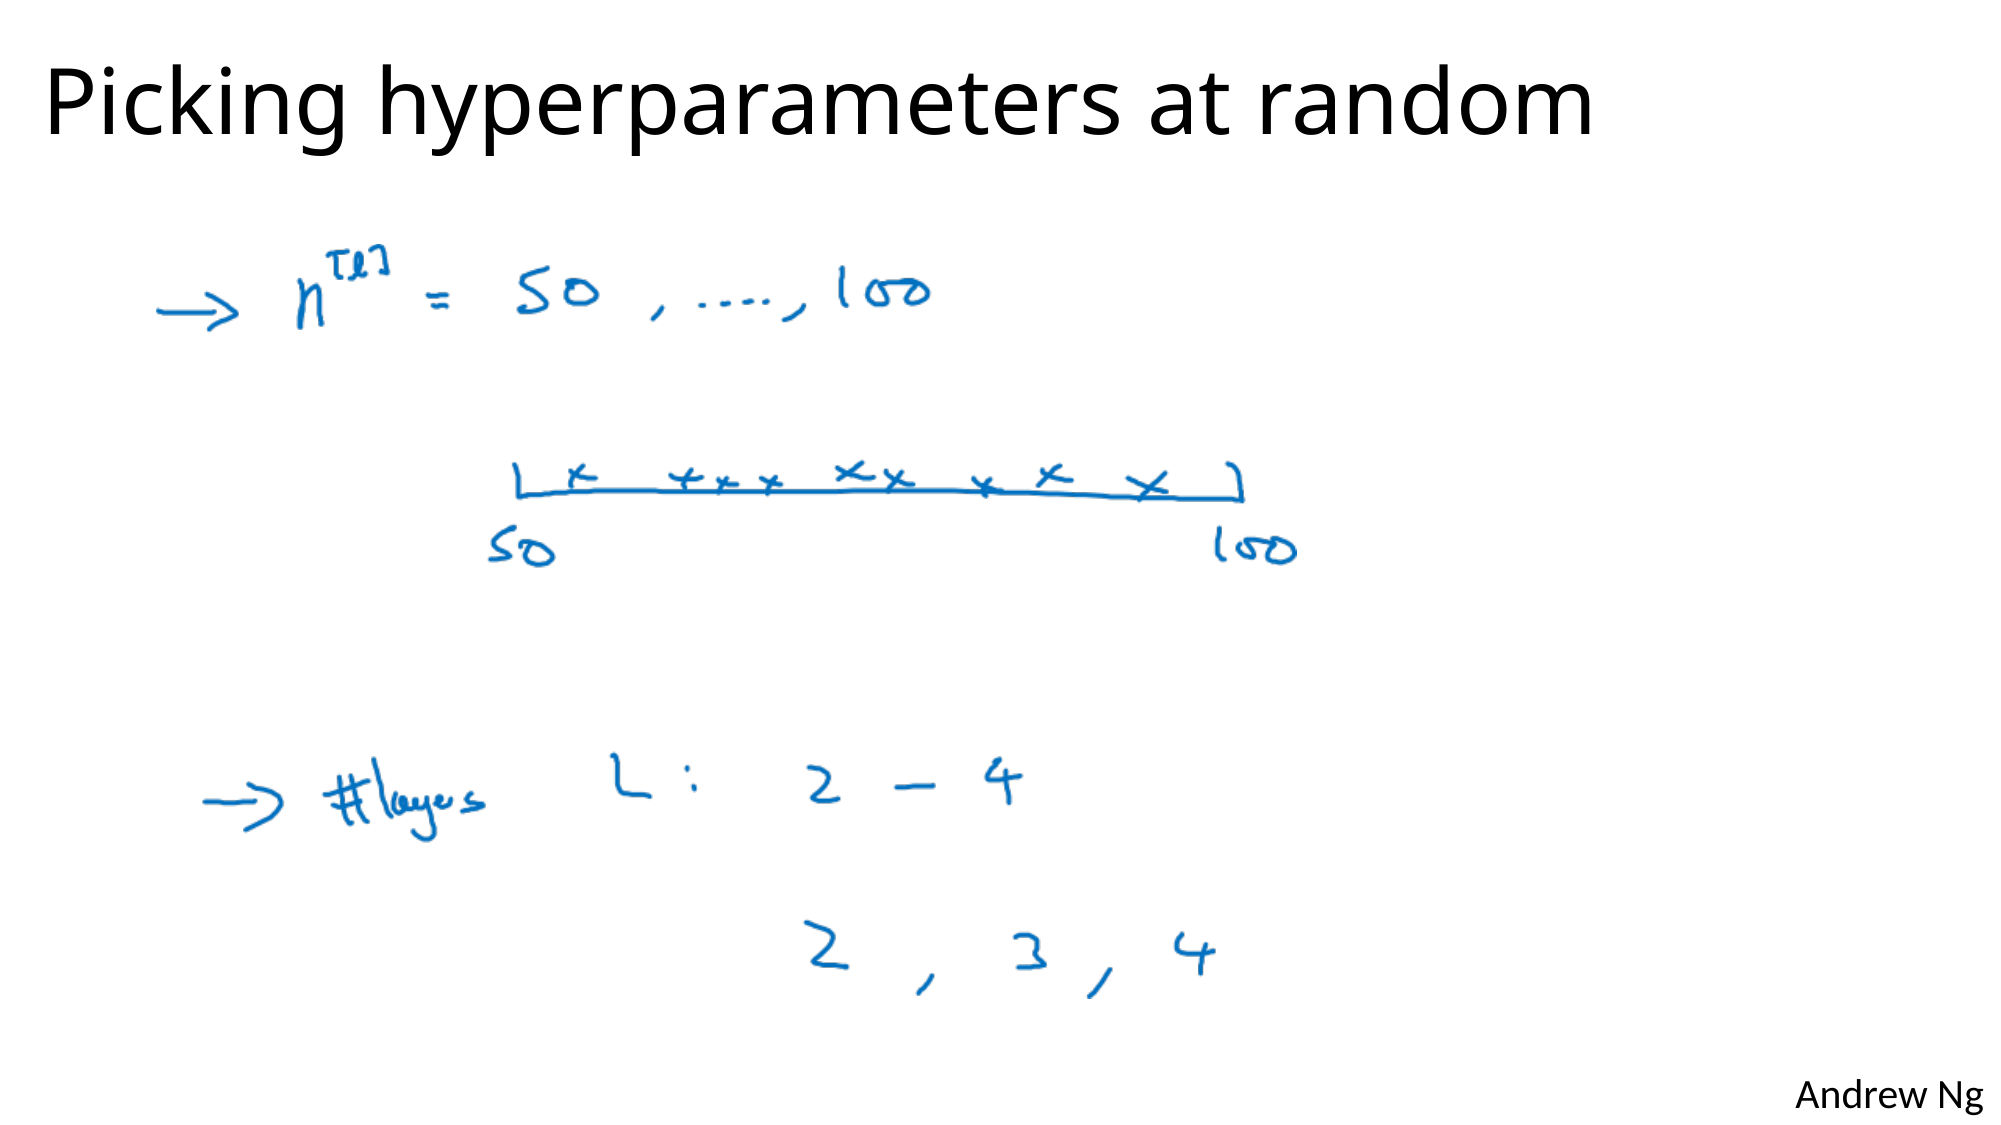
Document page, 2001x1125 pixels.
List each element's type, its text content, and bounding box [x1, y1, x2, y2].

picture [156, 244, 1297, 999]
title Picking hyperparameters at random [27, 35, 1868, 253]
